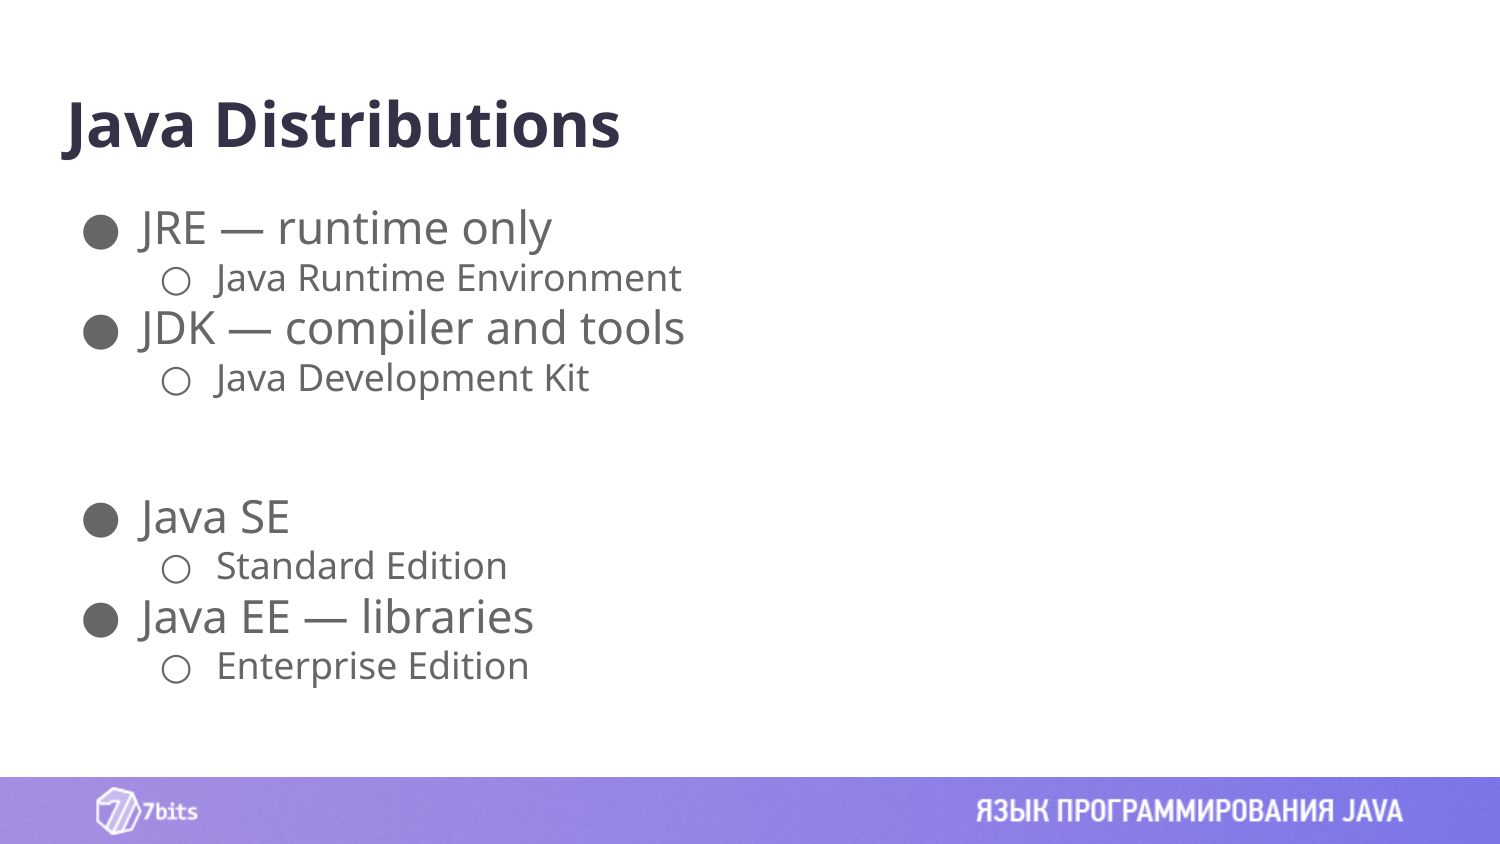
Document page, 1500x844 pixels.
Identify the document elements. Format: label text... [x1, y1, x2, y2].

list JRE — runtime only Java Runtime Environment JDK — compiler and tools Java Development Kit Java SE Standard Edition Java EE — libraries Enterprise Edition [51, 184, 1449, 745]
title Java Distributions [51, 69, 1449, 164]
picture [0, 777, 1500, 844]
